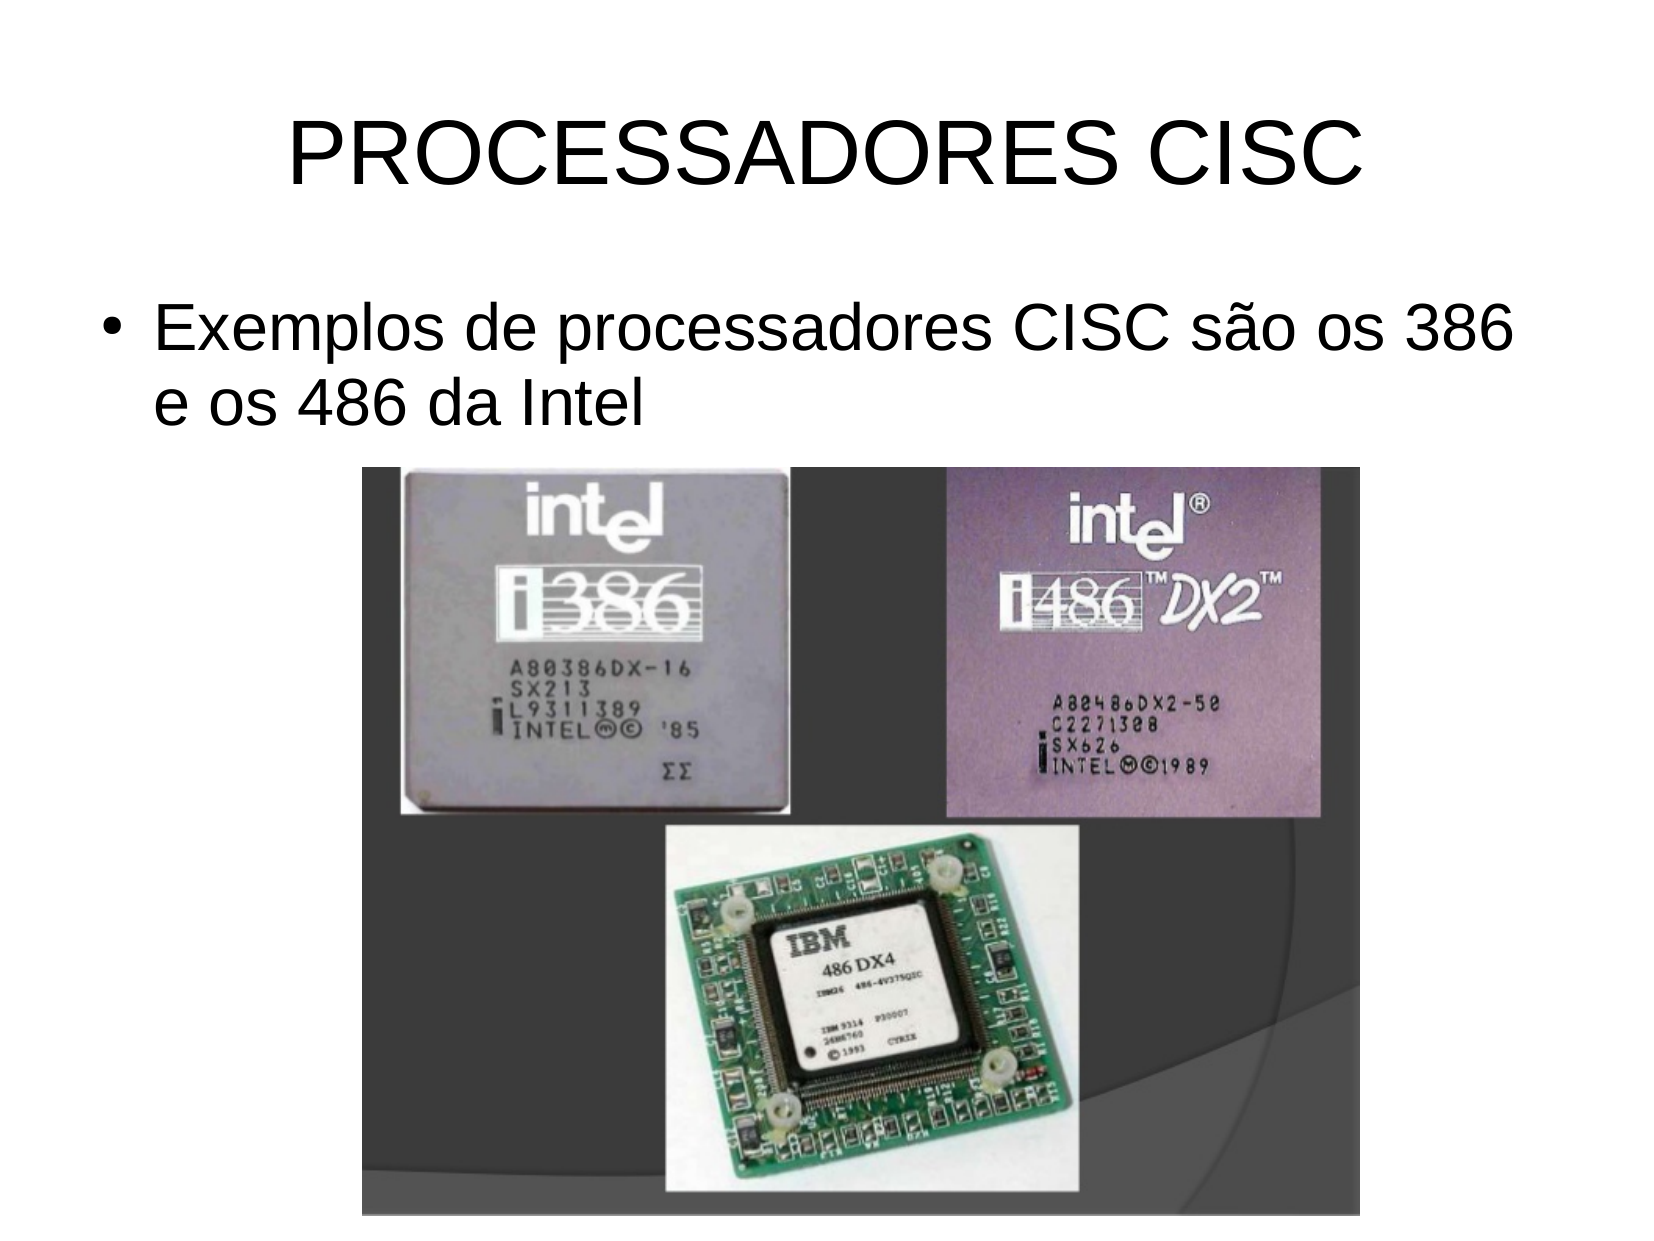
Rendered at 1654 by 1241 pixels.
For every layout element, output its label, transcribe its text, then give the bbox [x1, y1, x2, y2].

title PROCESSADORES CISC [82, 49, 1571, 257]
picture [362, 467, 1360, 1216]
list Exemplos de processadores CISC são os 386 e os 486 da Intel [82, 290, 1571, 1010]
